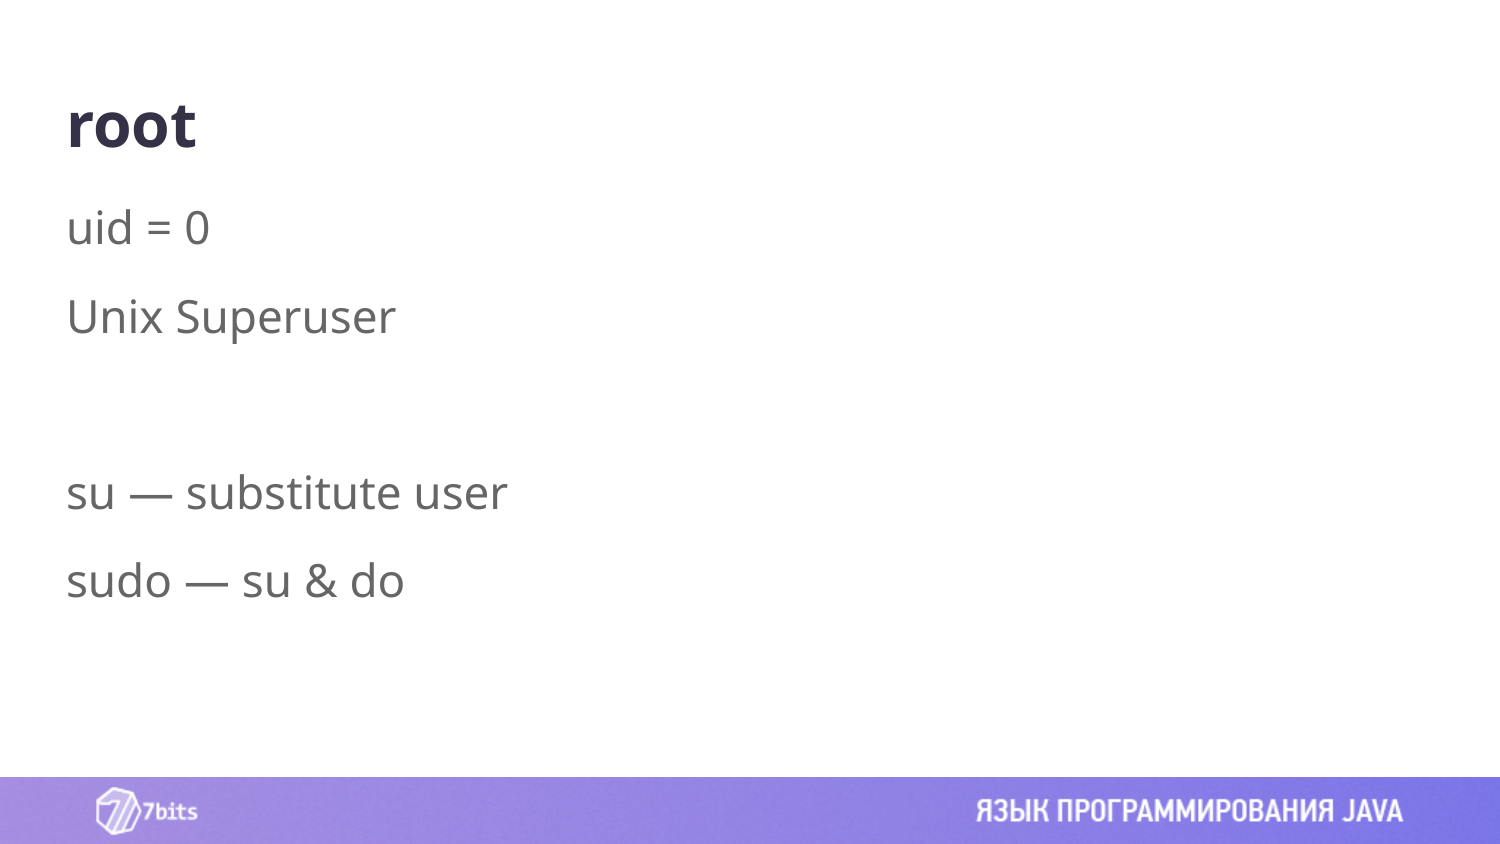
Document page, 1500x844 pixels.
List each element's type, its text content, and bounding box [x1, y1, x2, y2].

picture [0, 777, 1500, 844]
list uid = 0 Unix Superuser su — substitute user sudo — su & do [51, 184, 1449, 745]
title root [51, 69, 1449, 164]
